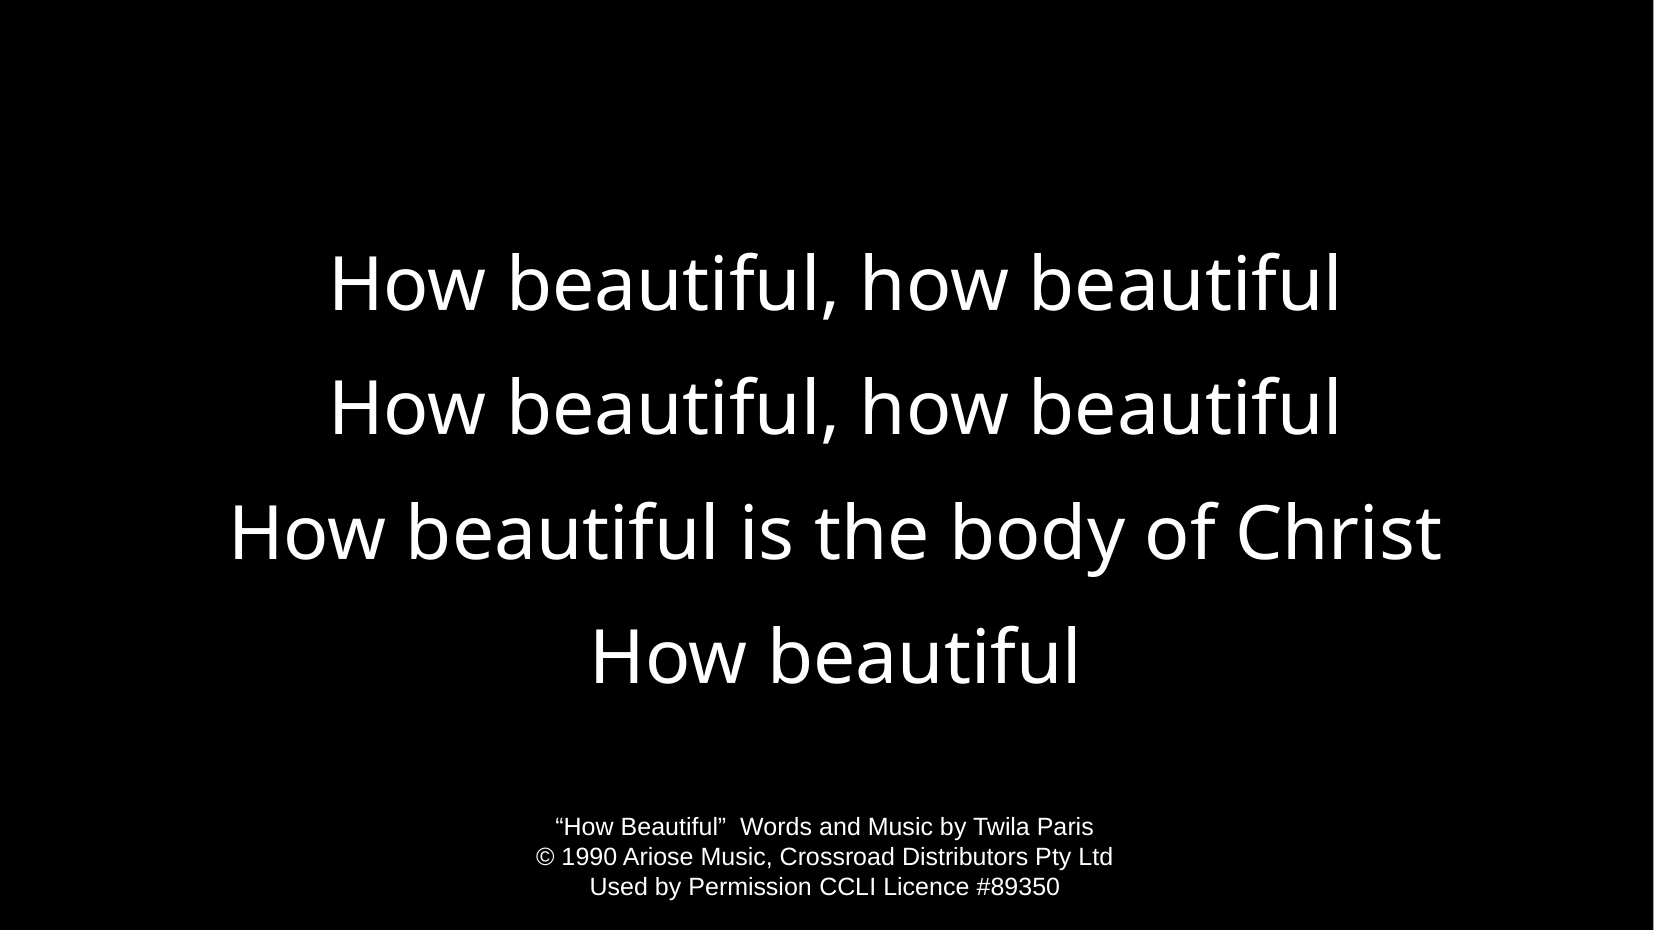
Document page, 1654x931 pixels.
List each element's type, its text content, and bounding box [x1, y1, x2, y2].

list How beautiful, how beautiful How beautiful, how beautiful How beautiful is the body of Christ How beautiful [0, 230, 1654, 922]
text_box “How Beautiful” Words and Music by Twila Paris © 1990 Ariose Music, Crossroad Distributors Pty Ltd Used by Permission CCLI Licence #89350 [401, 803, 1249, 909]
